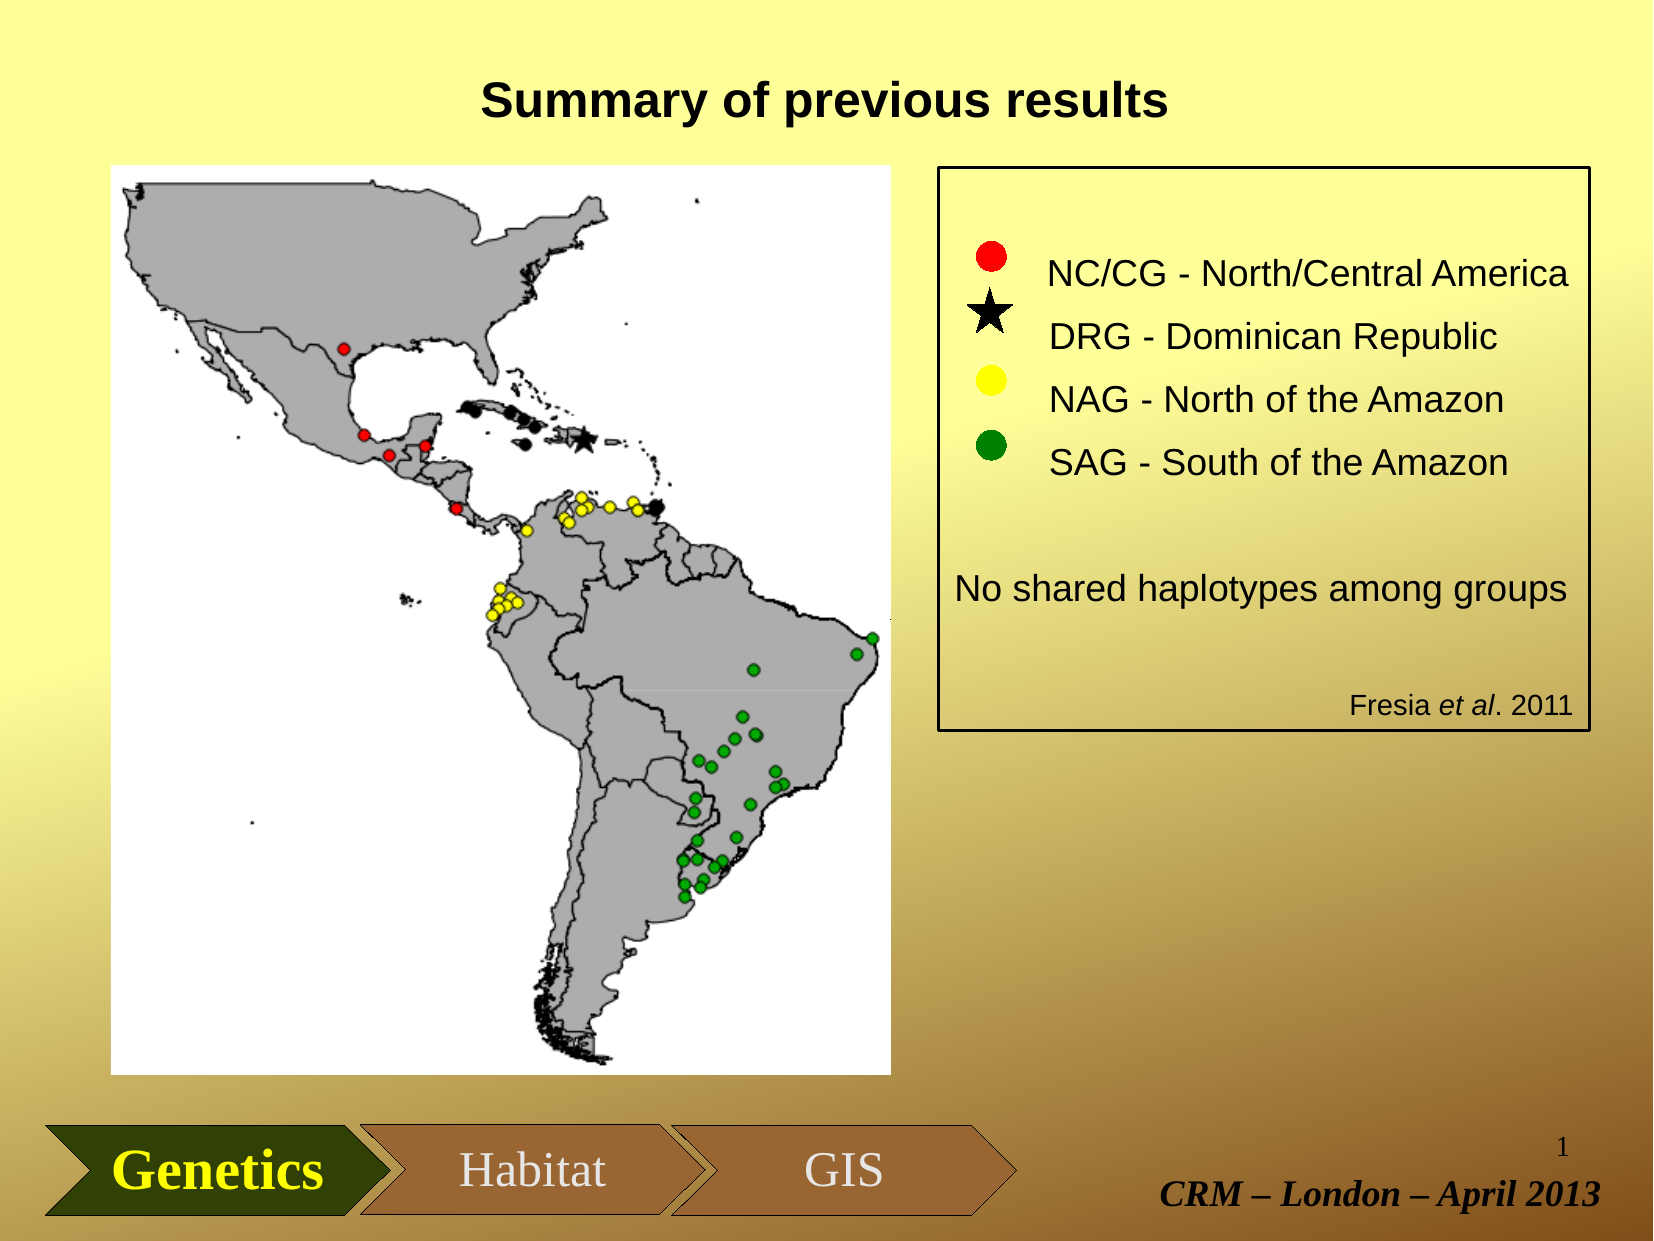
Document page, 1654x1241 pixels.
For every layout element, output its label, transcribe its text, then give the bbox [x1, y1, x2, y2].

text_box [976, 241, 1007, 272]
title Summary of previous results [60, 49, 1591, 151]
text_box NC/CG - North/Central America DRG - Dominican Republic NAG - North of the Amazon SAG - South of the Amazon No shared haplotypes among groups Fresia et al. 2011 [938, 167, 1590, 712]
text_box [976, 365, 1007, 396]
picture [110, 165, 891, 1075]
text_box [976, 430, 1007, 461]
text_box [967, 287, 1013, 333]
